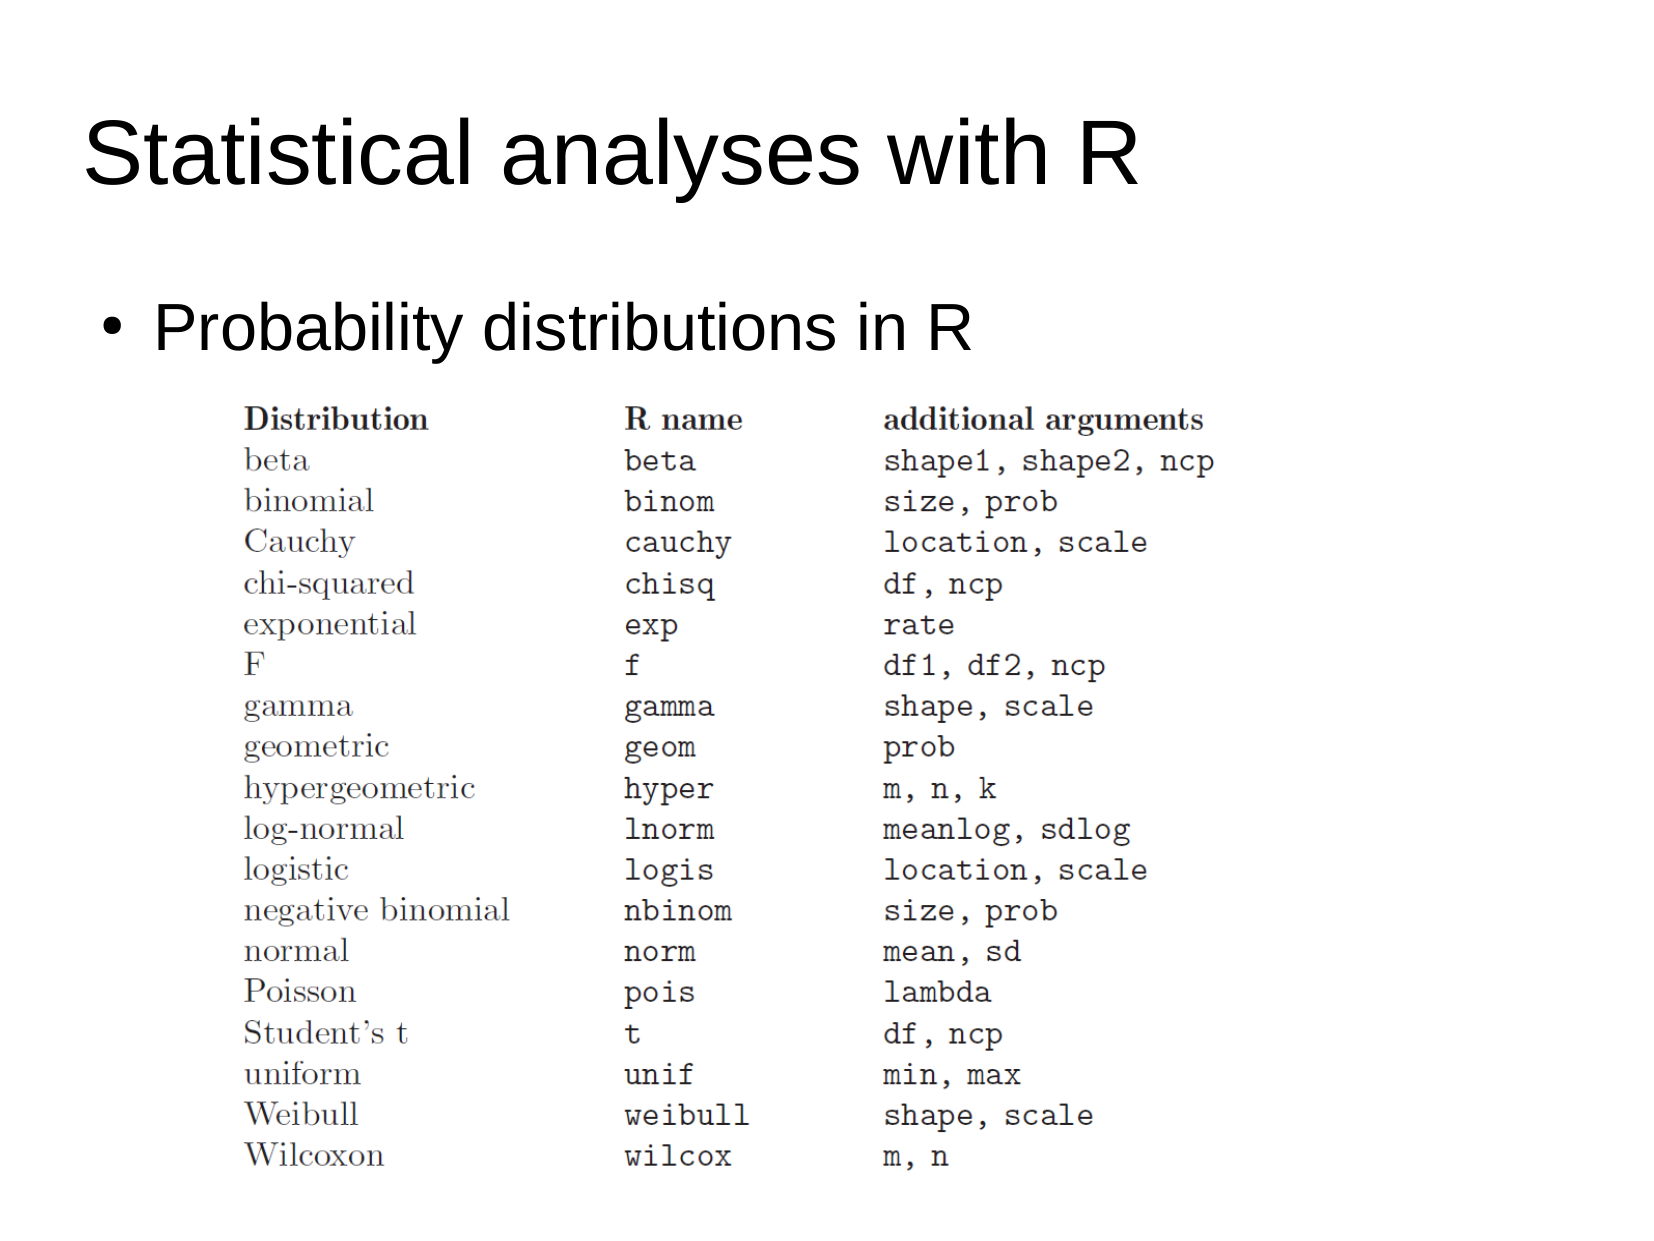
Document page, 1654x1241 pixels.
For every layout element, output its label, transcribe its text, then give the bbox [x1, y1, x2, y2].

list Probability distributions in R [82, 290, 1571, 1109]
picture [234, 385, 1238, 1183]
title Statistical analyses with R [82, 49, 1571, 257]
